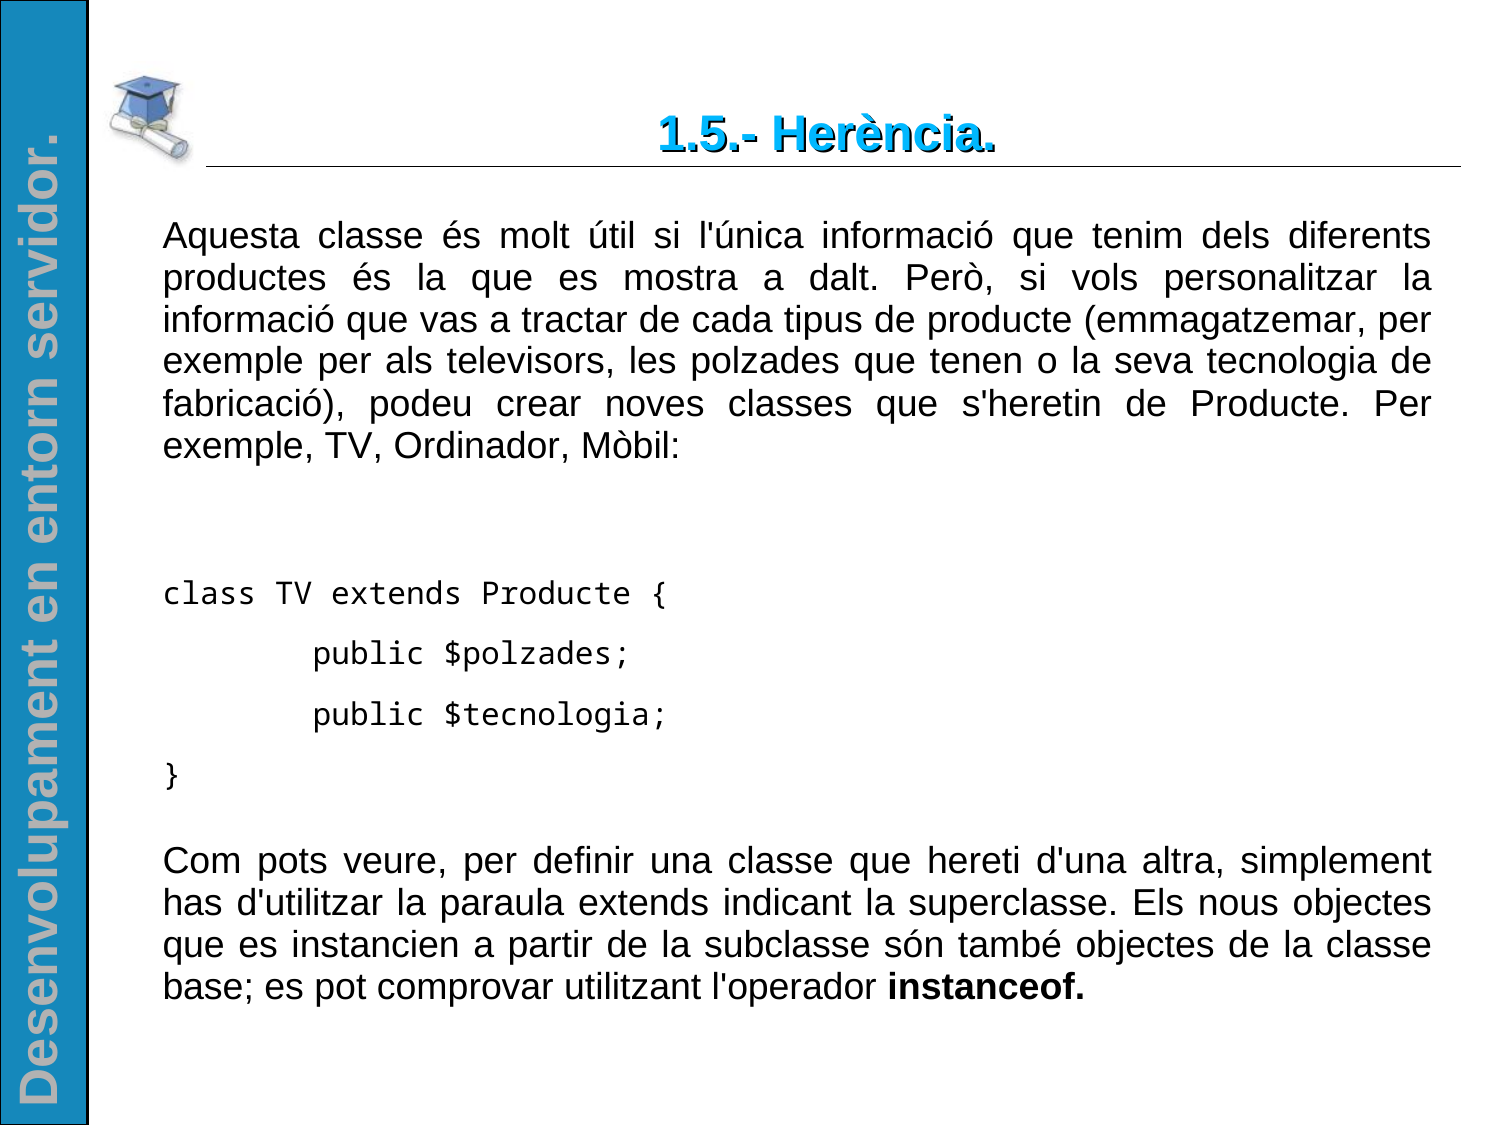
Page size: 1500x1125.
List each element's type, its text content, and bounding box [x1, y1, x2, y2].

picture [93, 61, 206, 174]
title 1.5.- Herència. [206, 88, 1447, 178]
text_box Aquesta classe és molt útil si l'única informació que tenim dels diferents productes és la que es mostra a dalt. Però, si vols personalitzar la informació que vas a tractar de cada tipus de producte (emmagatzemar, per exemple per als televisors, les polzades que tenen o la seva tecnologia de fabricació), podeu crear noves classes que s'heretin de Producte. Per exemple, TV, Ordinador, Mòbil: class TV extends Producte { public $polzades; public $tecnologia; } Com pots veure, per definir una classe que hereti d'una altra, simplement has d'utilitzar la paraula extends indicant la superclasse. Els nous objectes que es instancien a partir de la subclasse són també objectes de la classe base; es pot comprovar utilitzant l'operador instanceof. [147, 206, 1447, 1103]
